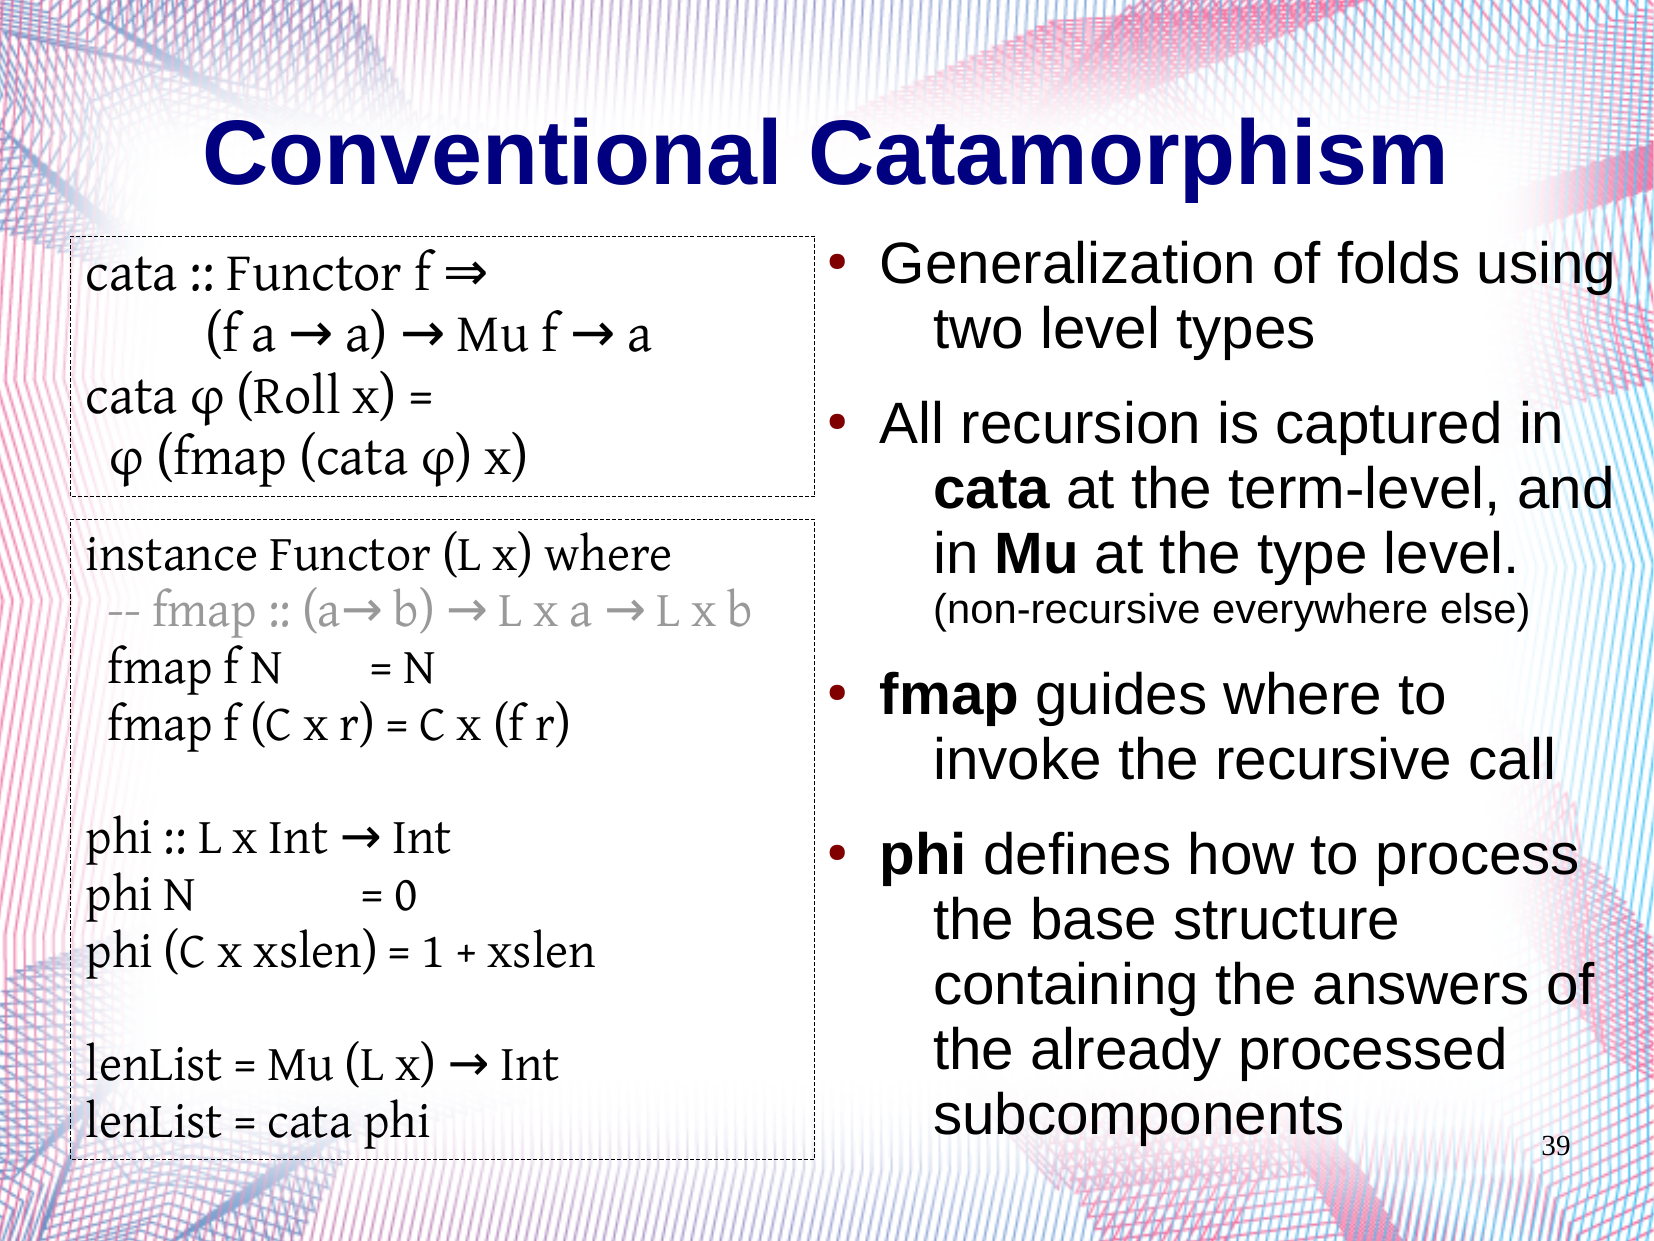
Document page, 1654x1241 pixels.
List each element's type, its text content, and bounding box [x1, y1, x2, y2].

text_box instance Functor (L x) where -- fmap :: (a→ b) → L x a → L x b fmap f N = N fmap f (C x r) = C x (f r) phi :: L x Int → Int phi N = 0 phi (C x xslen) = 1 + xslen lenList = Mu (L x) → Int lenList = cata phi [70, 519, 815, 1160]
picture [0, 0, 1654, 1241]
title Conventional Catamorphism [82, 49, 1571, 236]
list Generalization of folds using two level types All recursion is captured in cata at the term-level, and in Mu at the type level. (non-recursive everywhere else) fmap guides where to invoke the recursive call phi defines how to process the base structure containing the answers of the already processed subcomponents [791, 231, 1630, 1170]
text_box cata :: Functor f ⇒ (f a → a) → Mu f → a cata φ (Roll x) = φ (fmap (cata φ) x) [70, 236, 815, 497]
